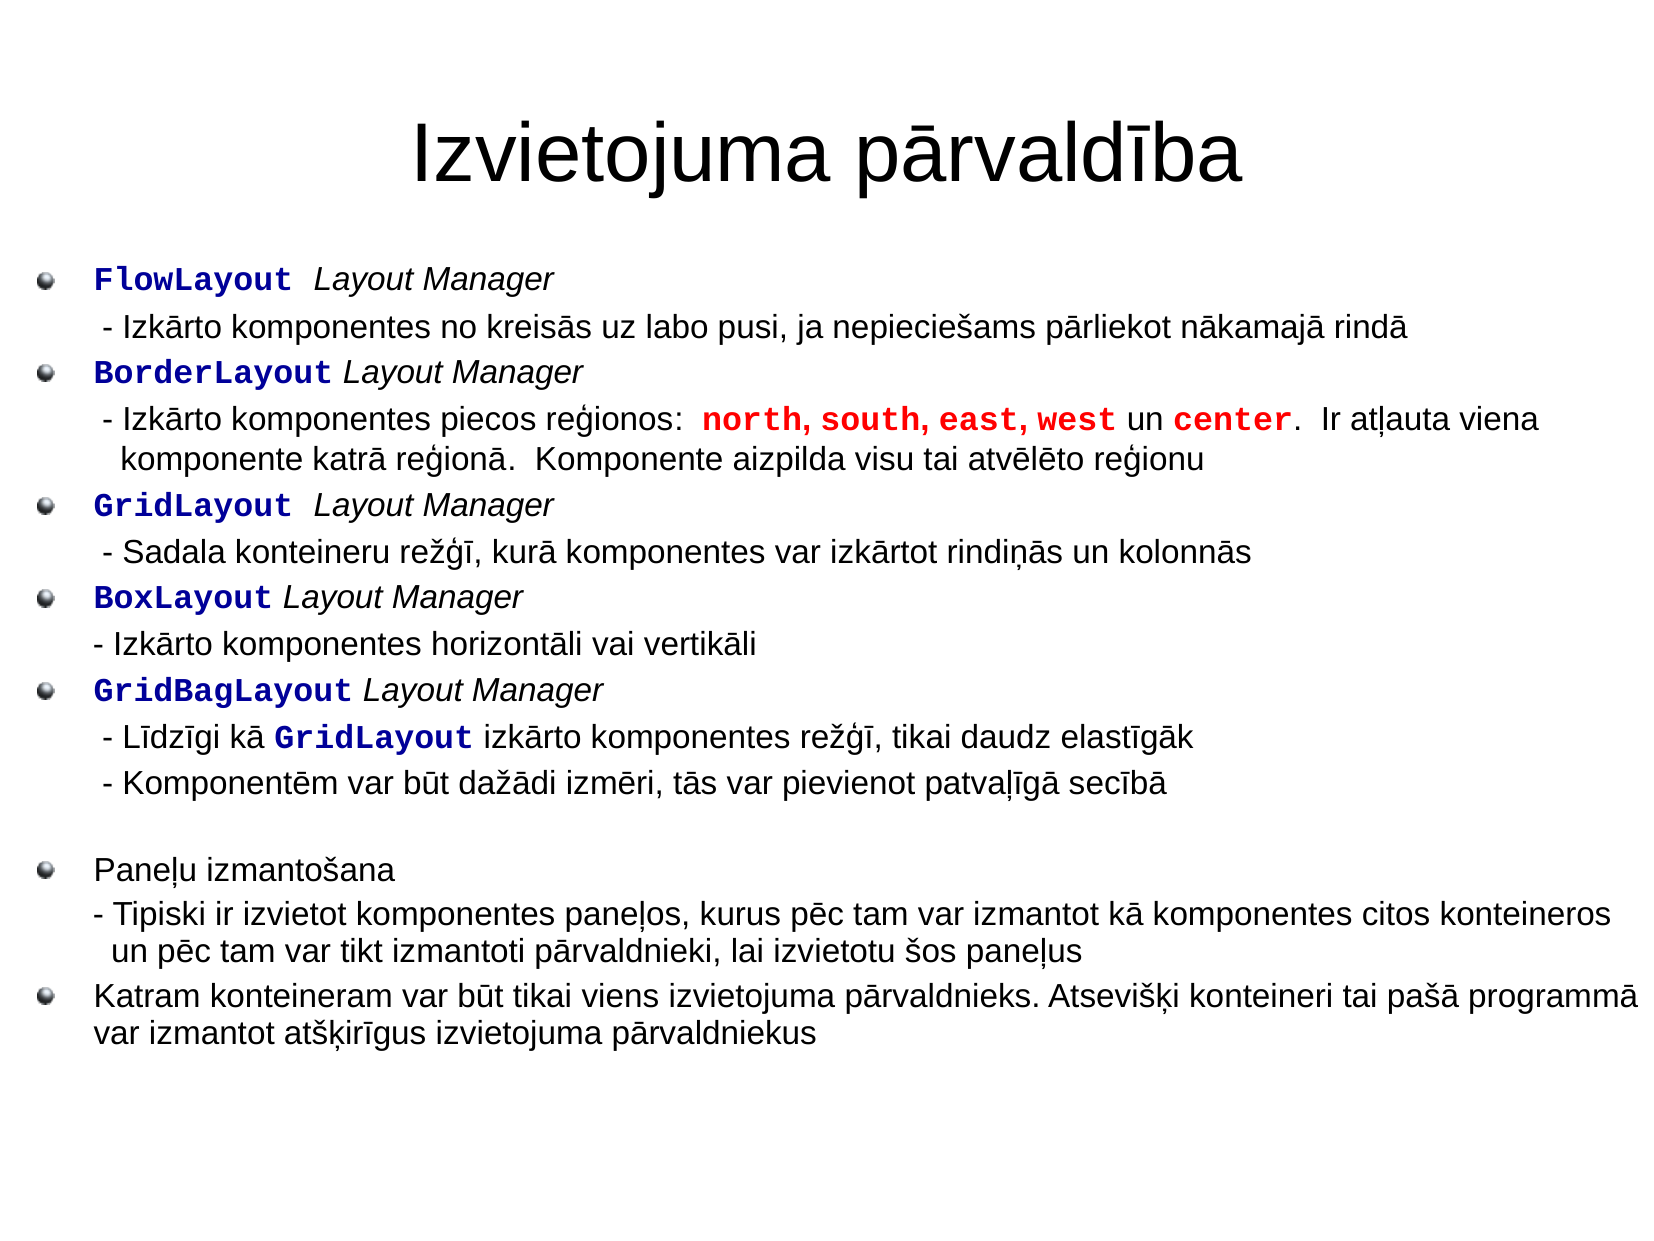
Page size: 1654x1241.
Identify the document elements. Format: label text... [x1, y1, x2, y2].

text_box FlowLayout Layout Manager - Izkārto komponentes no kreisās uz labo pusi, ja nepieciešams pārliekot nākamajā rindā BorderLayout Layout Manager - Izkārto komponentes piecos reģionos: north, south, east, west un center. Ir atļauta viena komponente katrā reģionā. Komponente aizpilda visu tai atvēlēto reģionu GridLayout Layout Manager - Sadala konteineru režģī, kurā komponentes var izkārtot rindiņās un kolonnās BoxLayout Layout Manager - Izkārto komponentes horizontāli vai vertikāli GridBagLayout Layout Manager - Līdzīgi kā GridLayout izkārto komponentes režģī, tikai daudz elastīgāk - Komponentēm var būt dažādi izmēri, tās var pievienot patvaļīgā secībā Paneļu izmantošana - Tipiski ir izvietot komponentes paneļos, kurus pēc tam var izmantot kā komponentes citos konteineros un pēc tam var tikt izmantoti pārvaldnieki, lai izvietotu šos paneļus Katram konteineram var būt tikai viens izvietojuma pārvaldnieks. Atsevišķi konteineri tai pašā programmā var izmantot atšķirīgus izvietojuma pārvaldniekus [22, 253, 1654, 1067]
title Izvietojuma pārvaldība [82, 49, 1571, 253]
